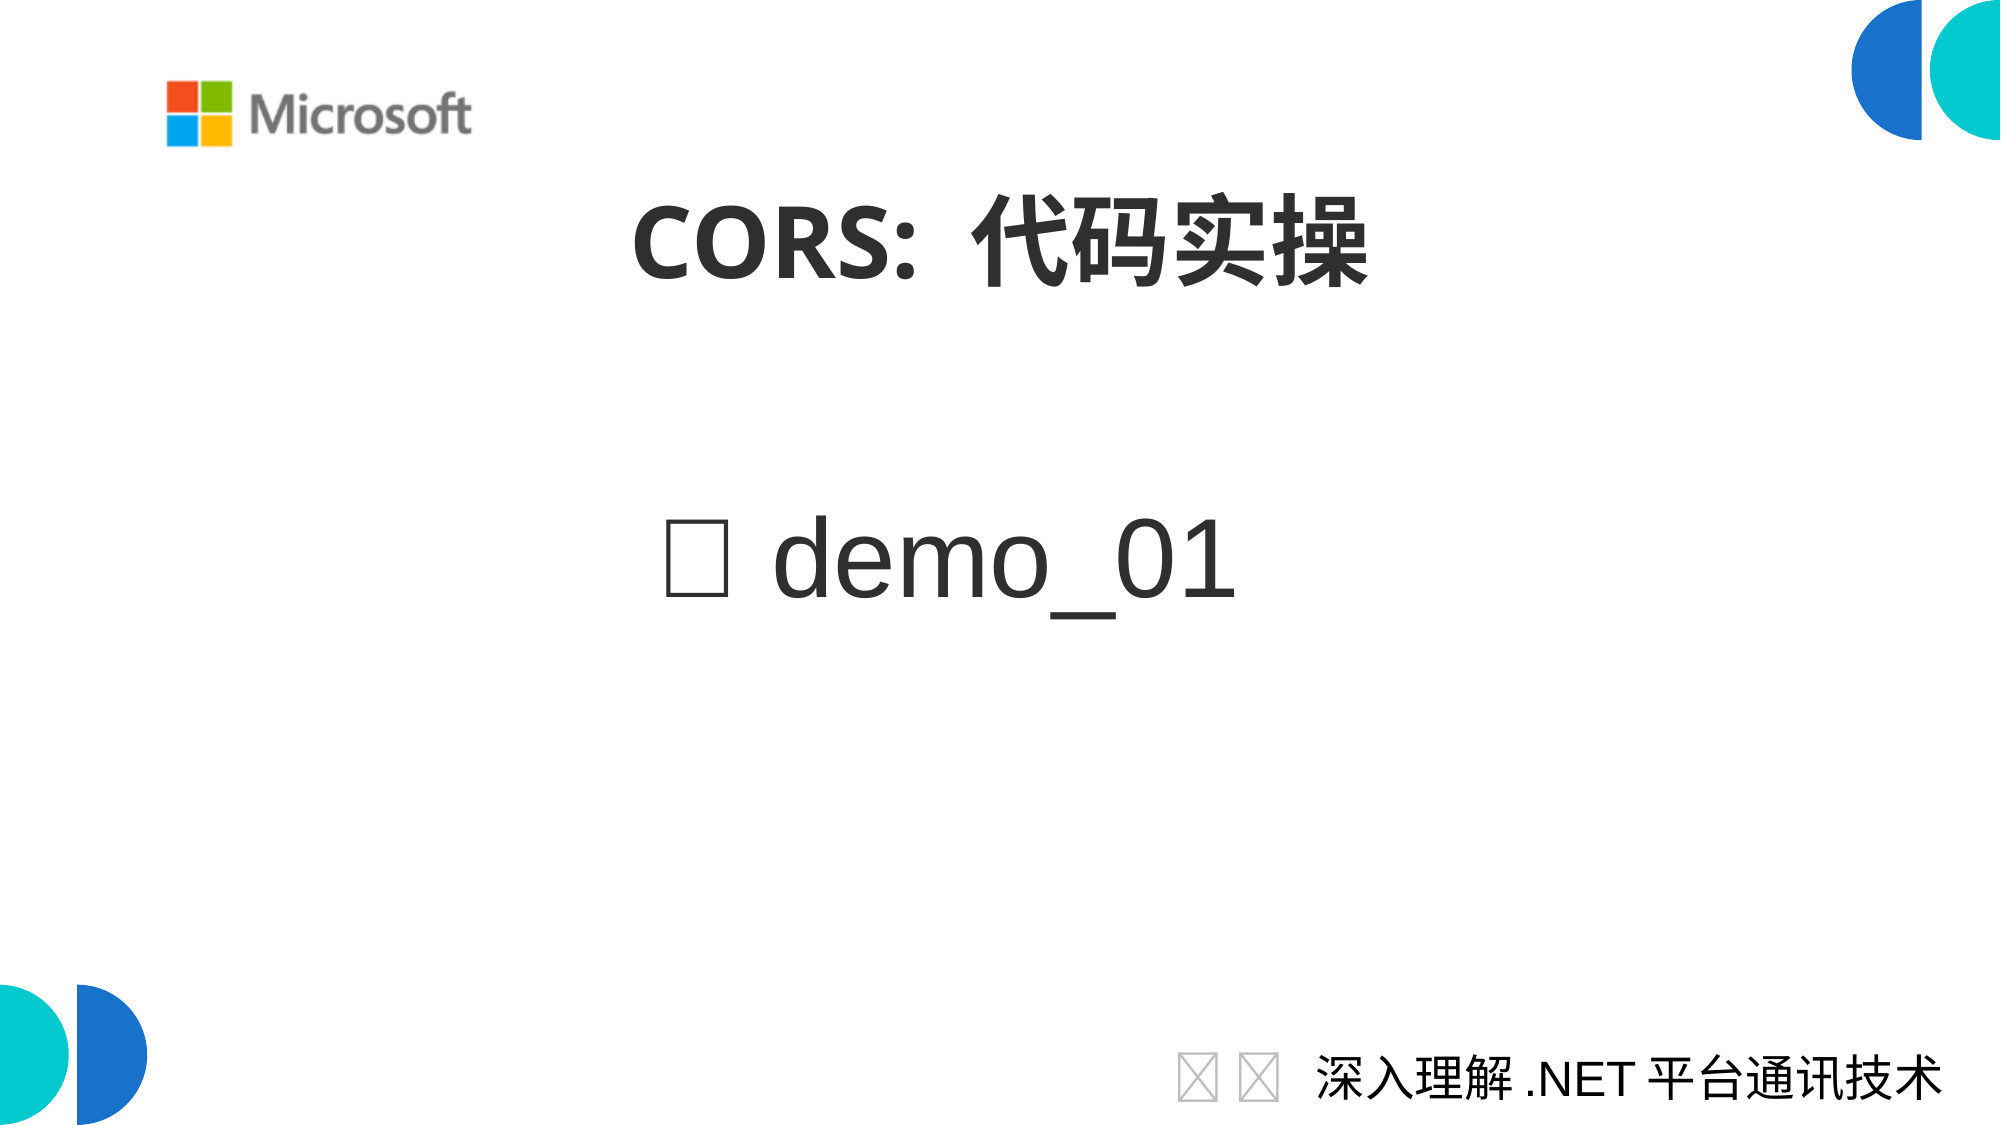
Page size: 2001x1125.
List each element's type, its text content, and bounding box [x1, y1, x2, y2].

subtitle 🚀 🚀 深入理解.NET平台通讯技术 [1173, 1046, 1952, 1107]
title CORS: 代码实操 [138, 145, 1862, 332]
text_box 🚀 demo_01 [640, 477, 1340, 690]
picture [85, 41, 552, 189]
